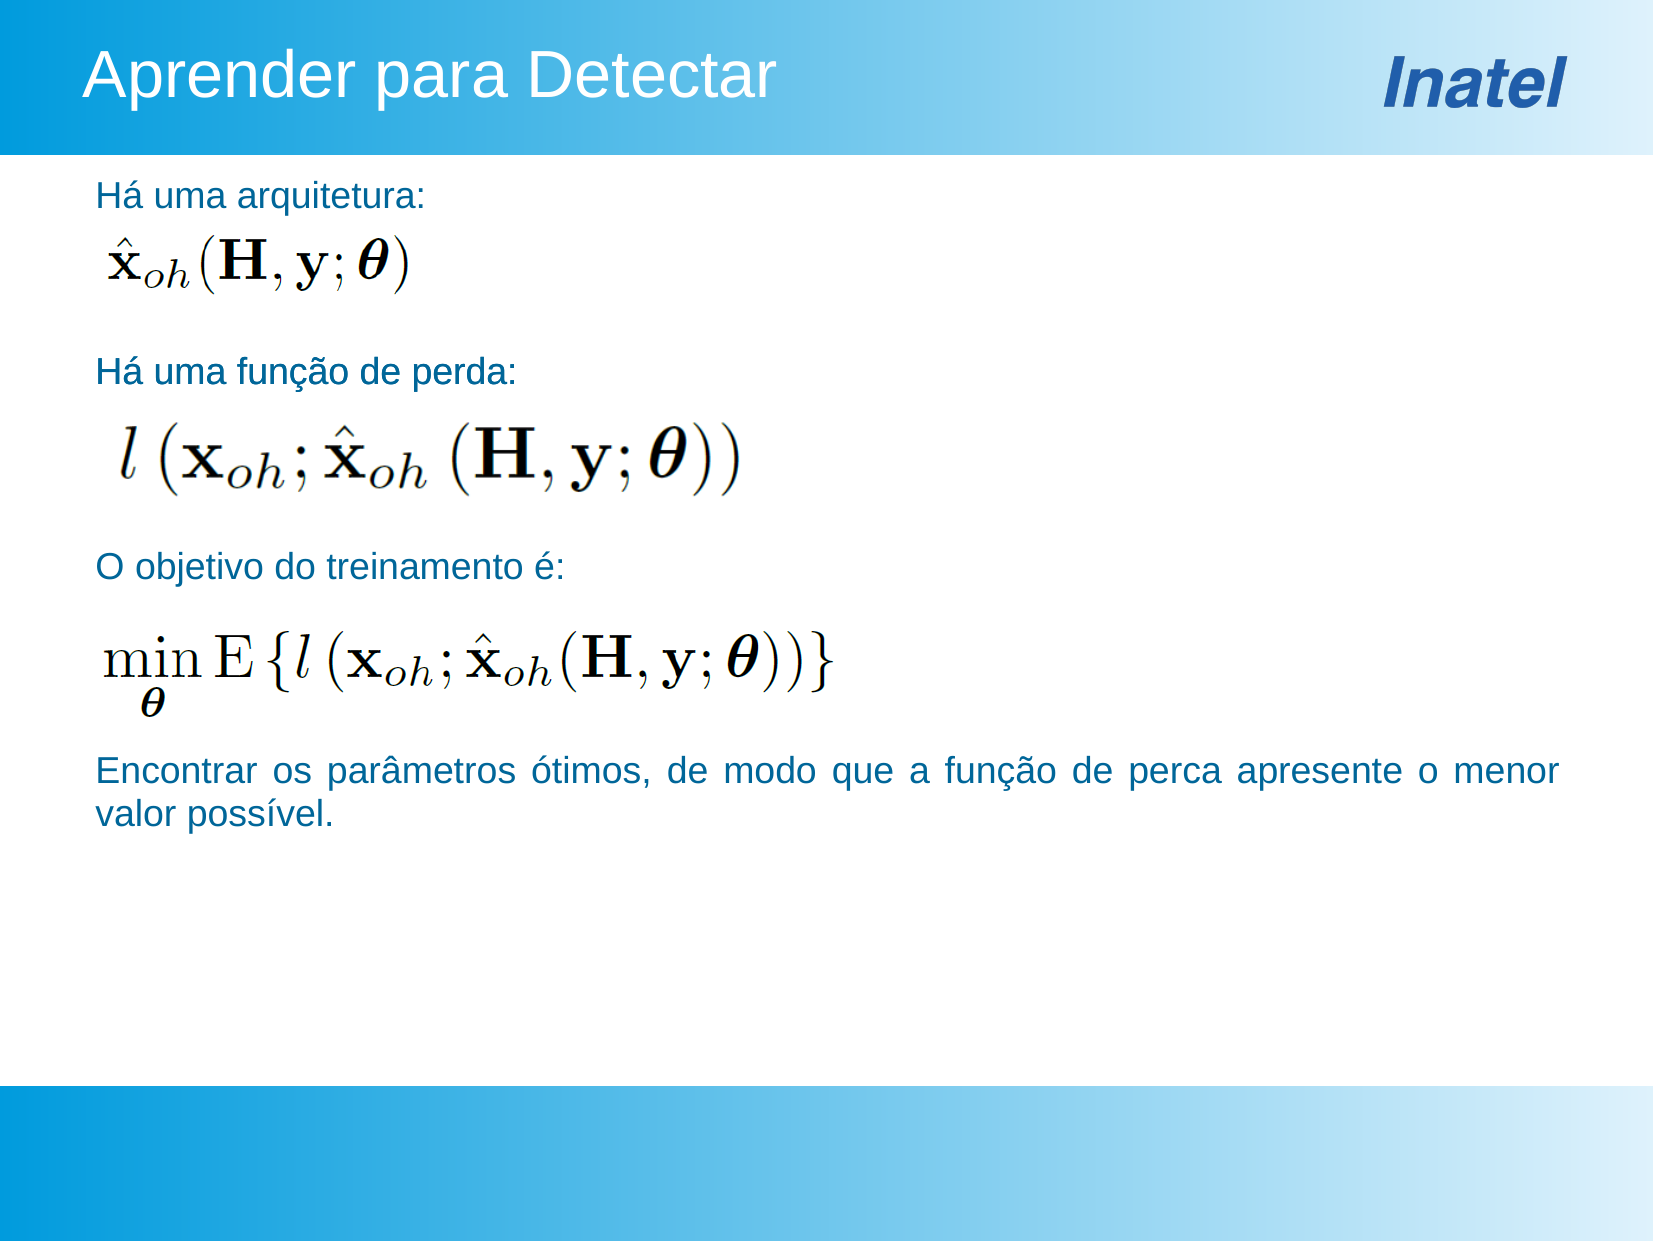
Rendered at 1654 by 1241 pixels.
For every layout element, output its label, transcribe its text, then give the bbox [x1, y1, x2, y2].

title Encontrar os parâmetros ótimos, de modo que a função de perca apresente o menor valor possível. [60, 728, 1561, 856]
picture [105, 419, 751, 505]
title Há uma arquitetura: [60, 165, 436, 226]
picture [90, 224, 415, 301]
title O objetivo do treinamento é: [60, 525, 601, 610]
title Aprender para Detectar [82, 30, 841, 120]
title Há uma função de perda: [60, 330, 541, 415]
picture [96, 616, 841, 728]
picture [1380, 14, 1571, 150]
